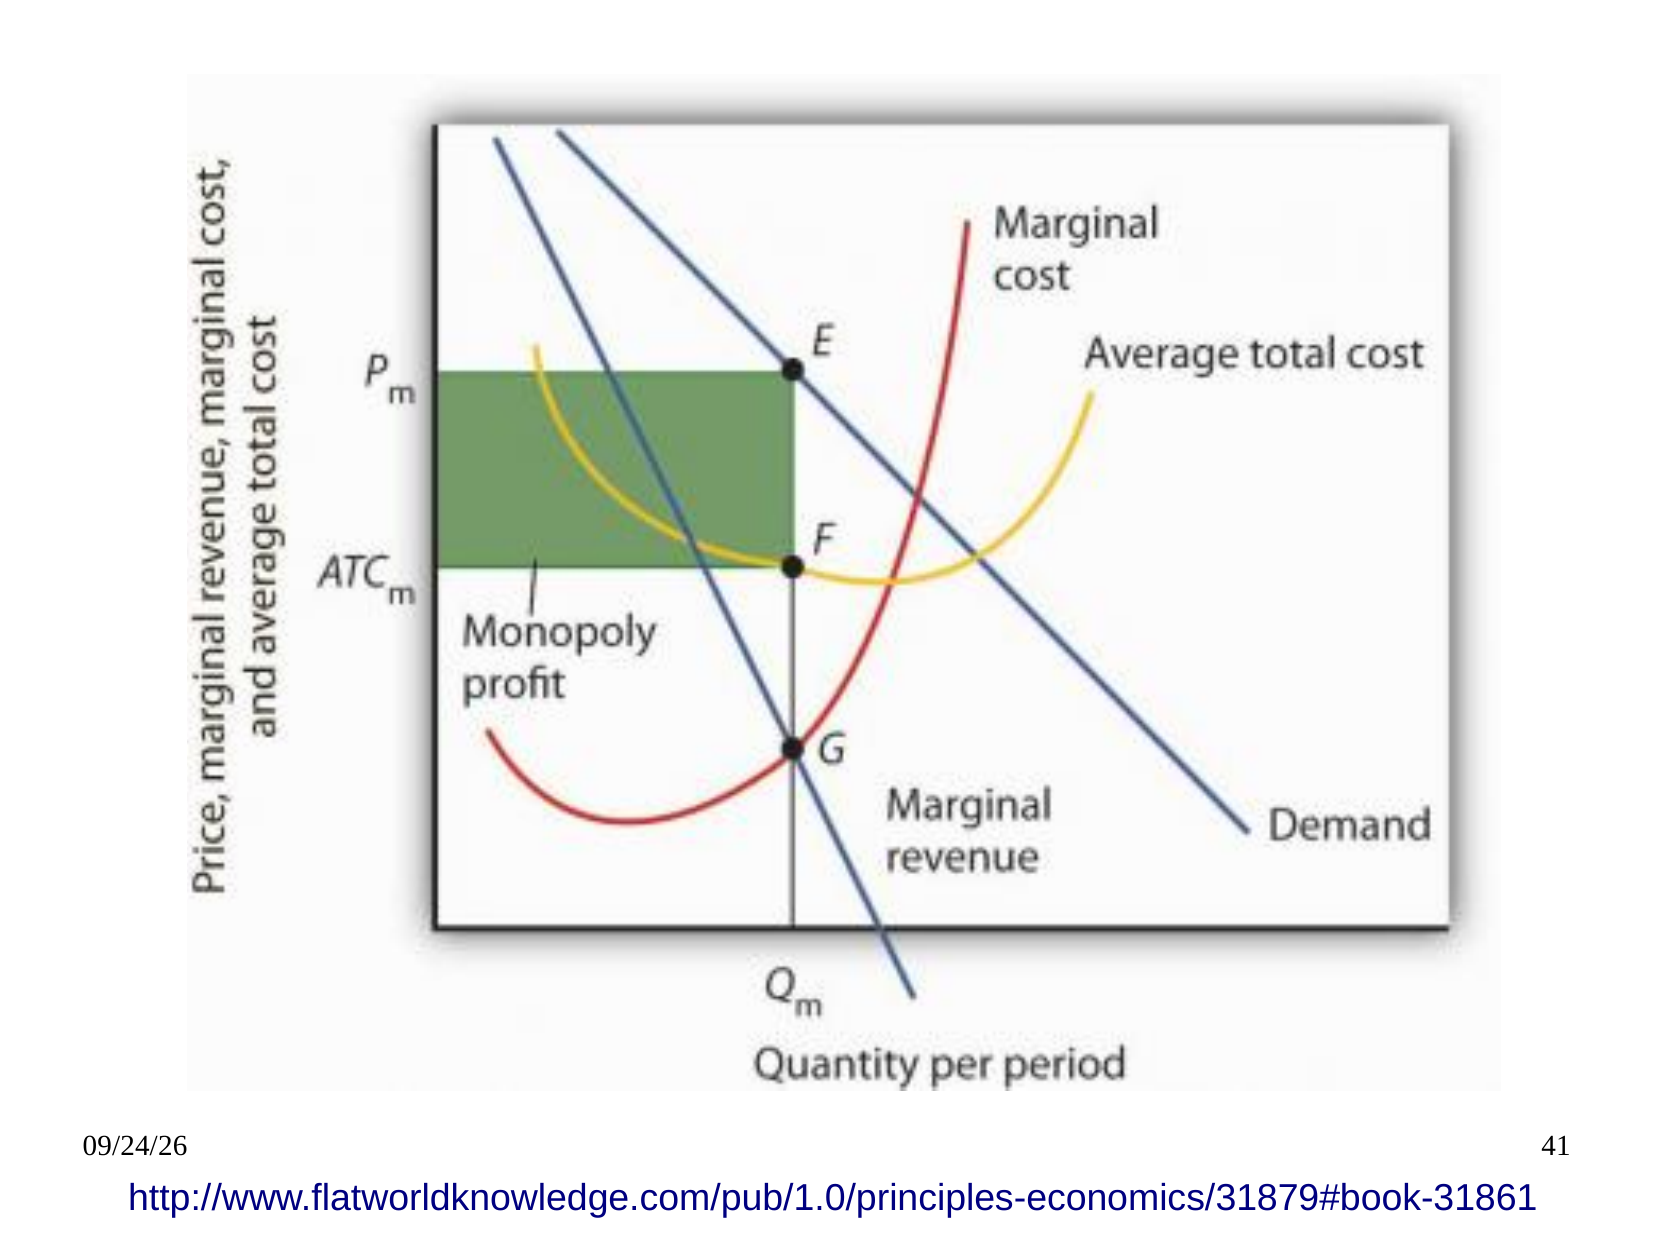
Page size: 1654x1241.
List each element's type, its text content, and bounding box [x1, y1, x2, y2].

picture [187, 74, 1501, 1091]
text_box http://www.flatworldknowledge.com/pub/1.0/principles-economics/31879#book-31861 [113, 1169, 1576, 1227]
